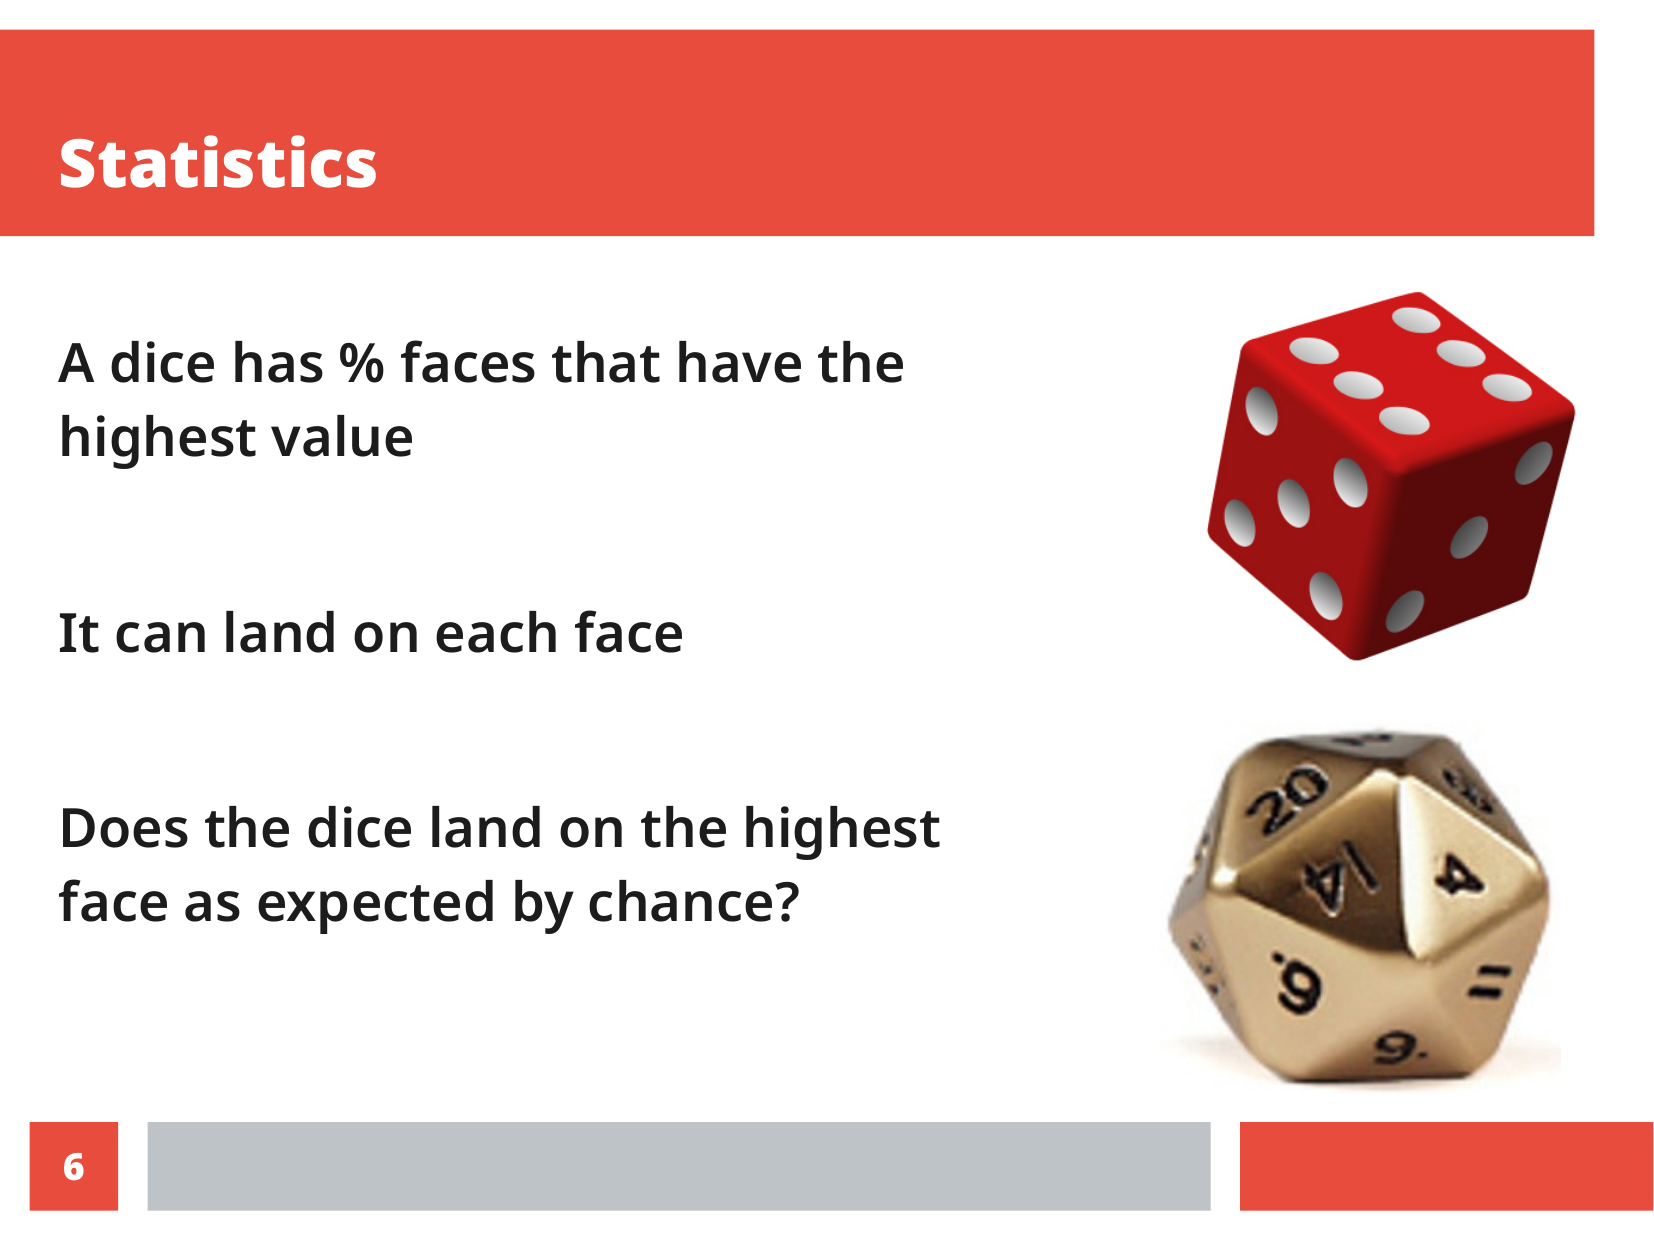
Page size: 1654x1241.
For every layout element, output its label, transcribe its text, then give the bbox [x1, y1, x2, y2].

list A dice has % faces that have the highest value It can land on each face Does the dice land on the highest face as expected by chance? [59, 324, 1006, 1093]
picture [1159, 720, 1561, 1096]
title Statistics [59, 59, 1595, 207]
picture [1189, 260, 1591, 676]
